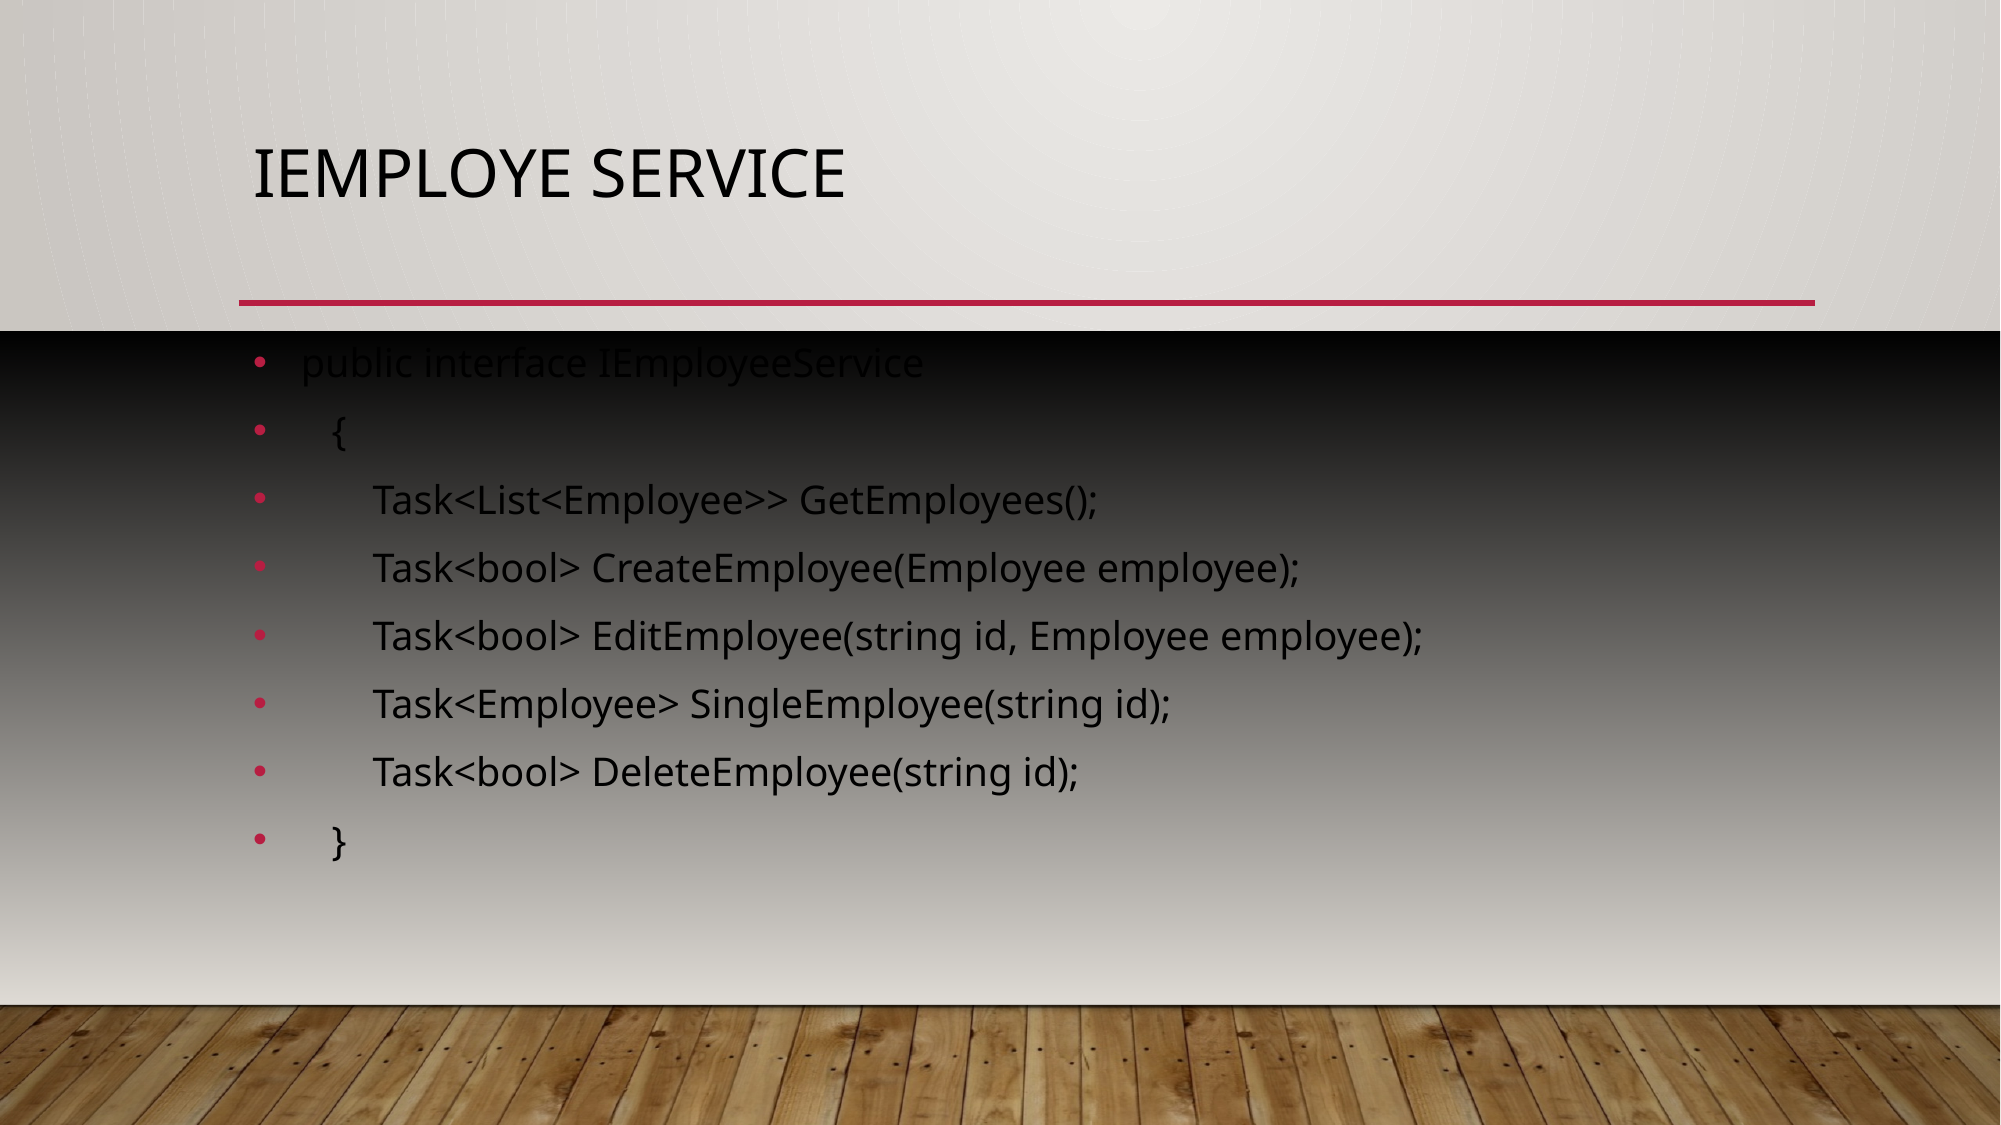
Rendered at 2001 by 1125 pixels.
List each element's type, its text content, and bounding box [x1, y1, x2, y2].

title IEMPLOYE SERVICE [238, 131, 1814, 305]
list public interface IEmployeeService { Task<List<Employee>> GetEmployees(); Task<bool> CreateEmployee(Employee employee); Task<bool> EditEmployee(string id, Employee employee); Task<Employee> SingleEmployee(string id); Task<bool> DeleteEmployee(string id); } [238, 330, 1814, 897]
